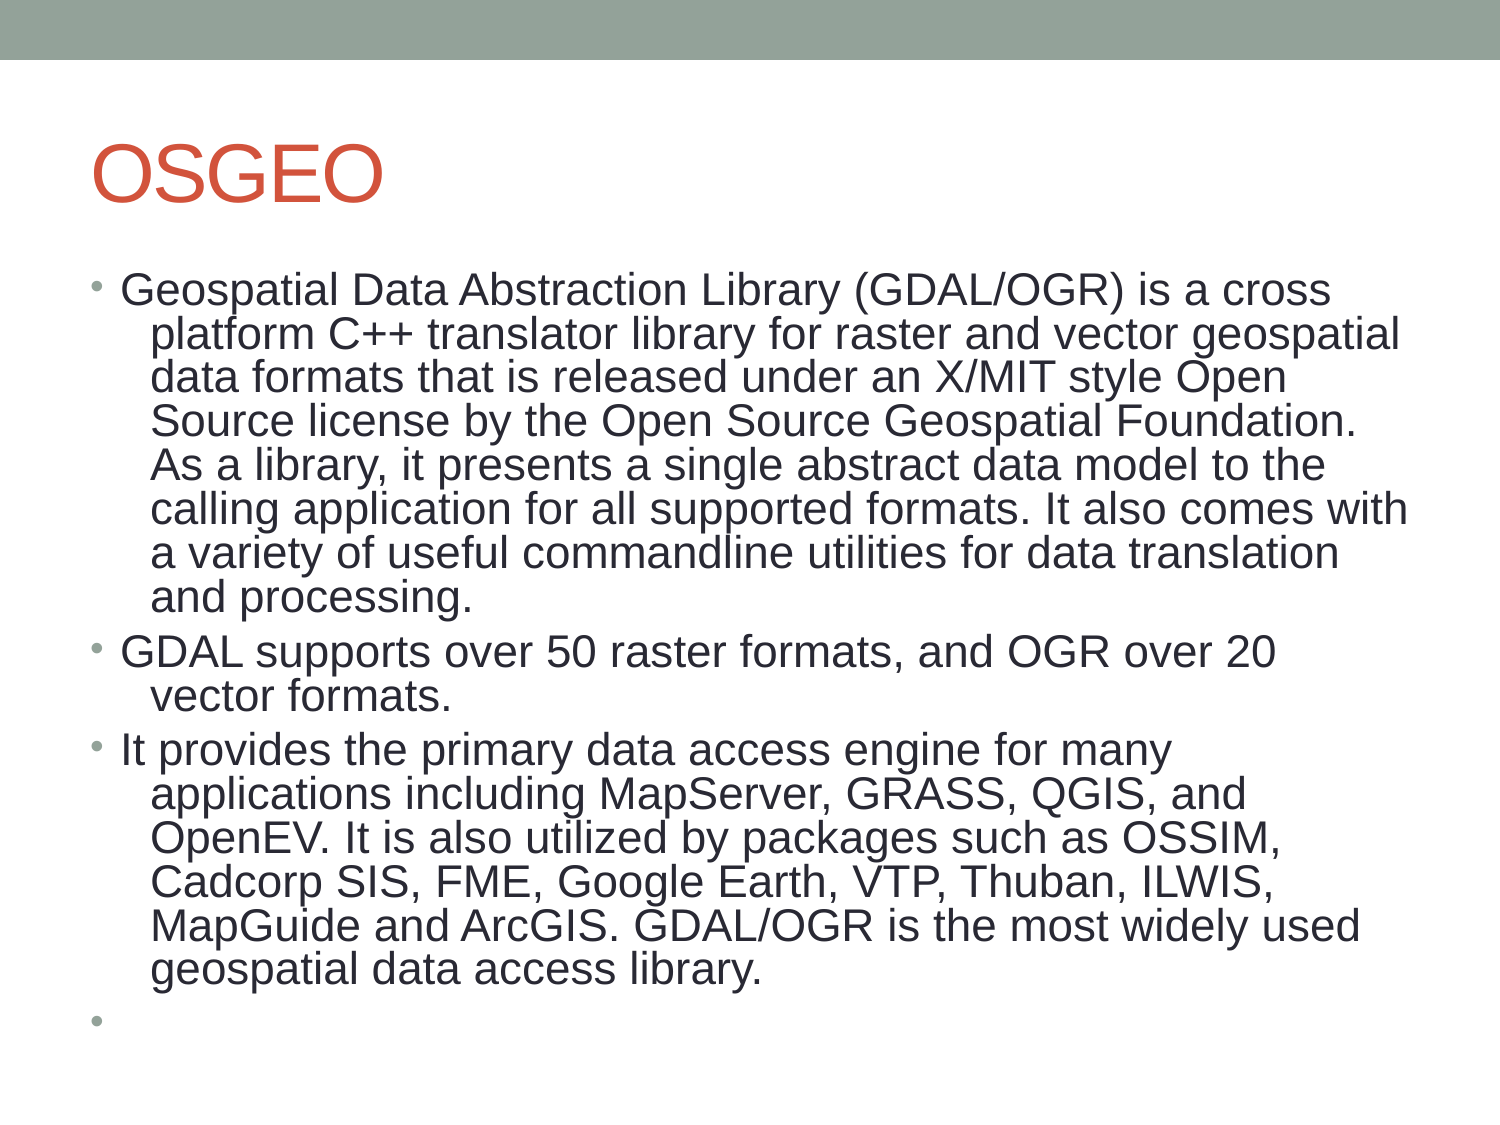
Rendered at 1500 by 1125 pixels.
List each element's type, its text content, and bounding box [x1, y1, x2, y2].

list Geospatial Data Abstraction Library (GDAL/OGR) is a cross platform C++ translator library for raster and vector geospatial data formats that is released under an X/MIT style Open Source license by the Open Source Geospatial Foundation. As a library, it presents a single abstract data model to the calling application for all supported formats. It also comes with a variety of useful commandline utilities for data translation and processing. GDAL supports over 50 raster formats, and OGR over 20 vector formats. It provides the primary data access engine for many applications including MapServer, GRASS, QGIS, and OpenEV. It is also utilized by packages such as OSSIM, Cadcorp SIS, FME, Google Earth, VTP, Thuban, ILWIS, MapGuide and ArcGIS. GDAL/OGR is the most widely used geospatial data access library. [75, 262, 1426, 1063]
title OSGEO [75, 87, 1426, 251]
